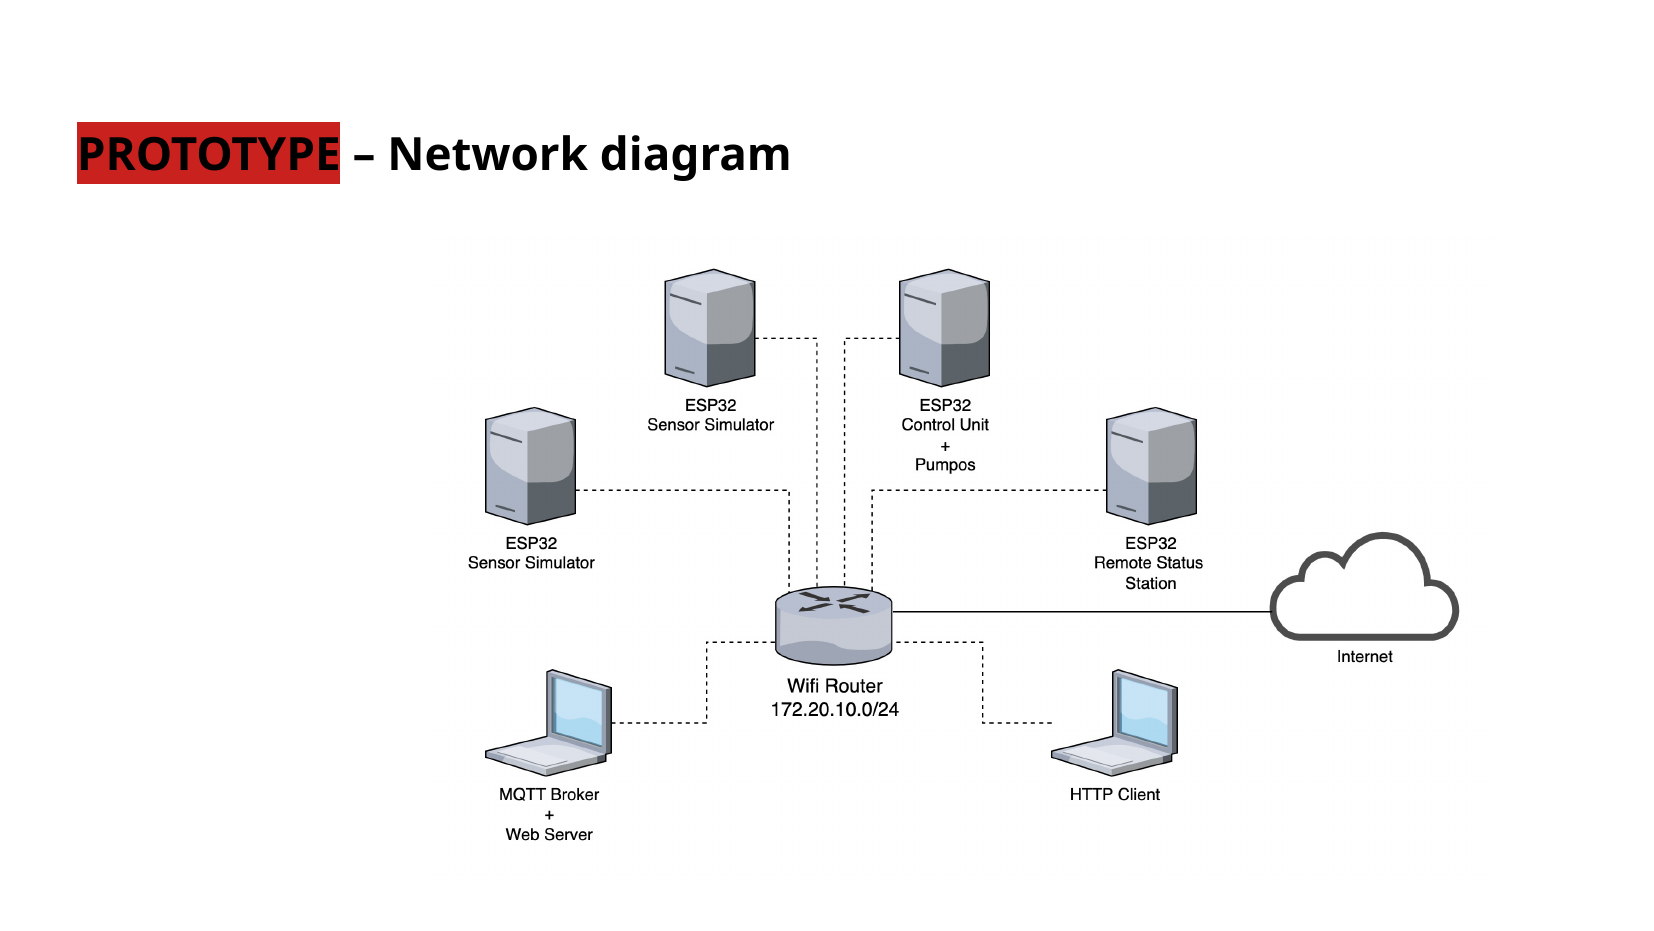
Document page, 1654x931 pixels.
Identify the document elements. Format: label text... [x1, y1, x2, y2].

picture [431, 234, 1495, 880]
title PROTOTYPE – Network diagram [76, 99, 1565, 207]
